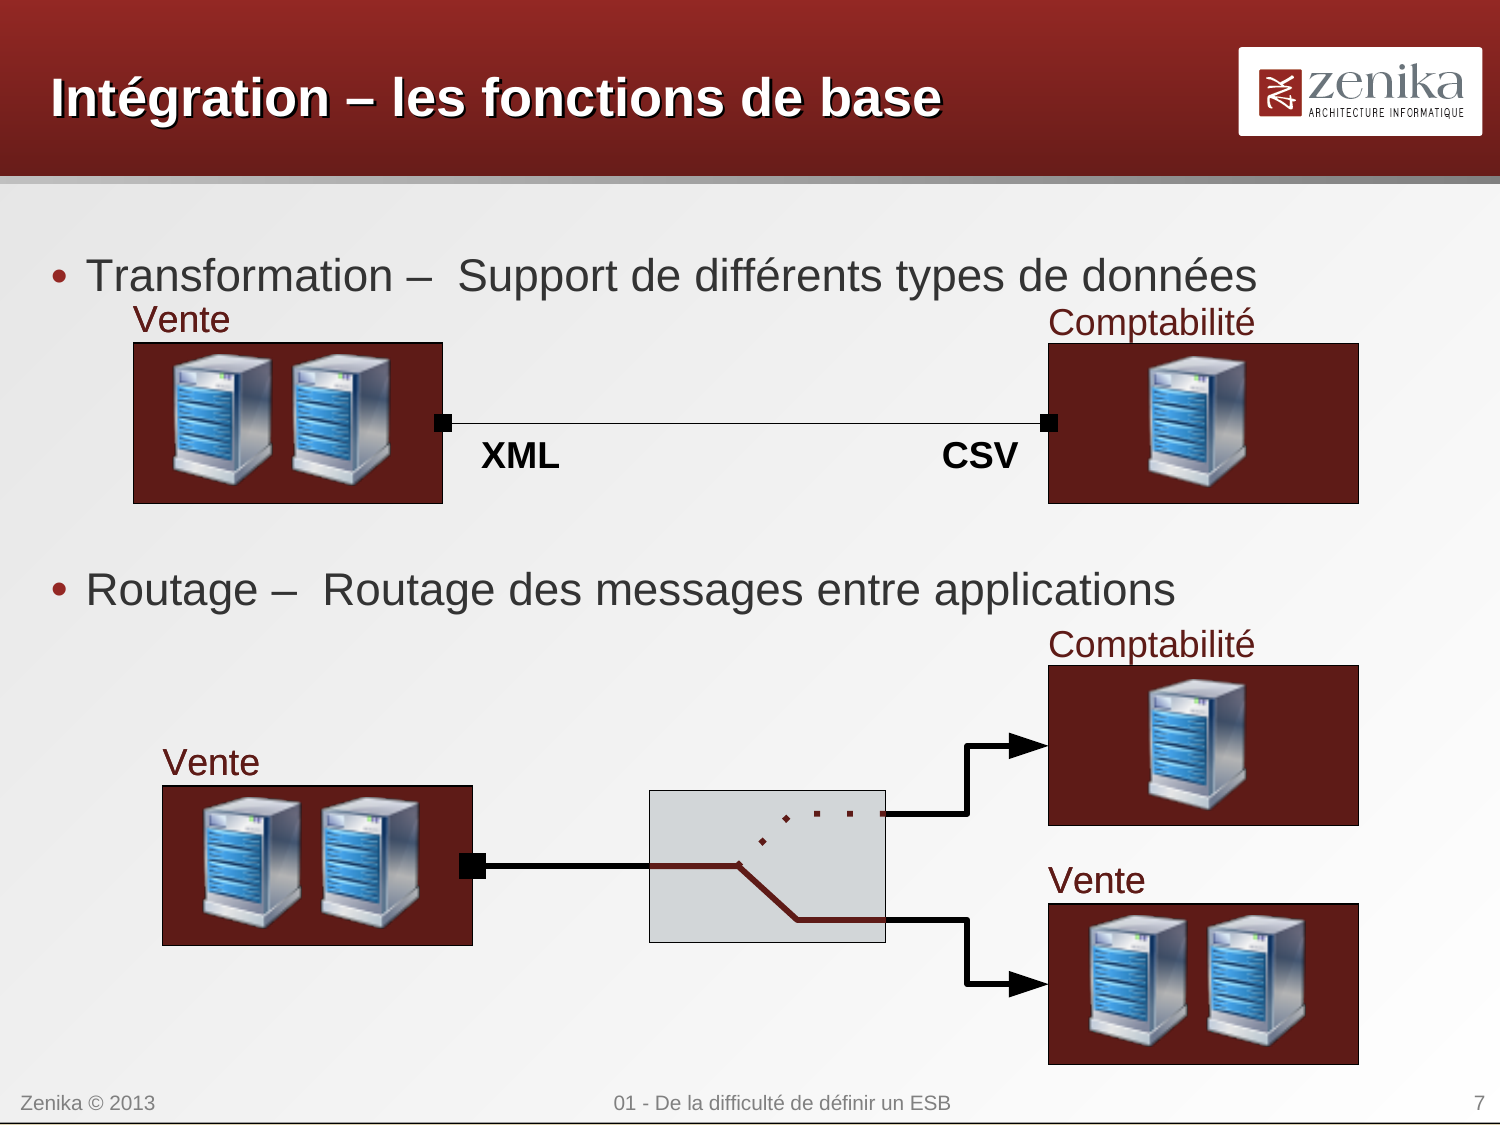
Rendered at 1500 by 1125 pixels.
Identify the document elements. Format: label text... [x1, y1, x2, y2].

picture [1257, 58, 1464, 125]
text_box Vente [1033, 856, 1161, 914]
text_box XML [466, 431, 602, 488]
picture [1136, 679, 1270, 813]
picture [161, 354, 414, 488]
text_box [1048, 903, 1359, 1065]
text_box [649, 790, 886, 917]
text_box [1048, 665, 1359, 826]
text_box [1048, 343, 1359, 504]
picture [1077, 915, 1329, 1049]
picture [1136, 356, 1270, 490]
picture [191, 797, 443, 931]
text_box Vente [147, 738, 276, 796]
text_box [133, 342, 443, 504]
list Transformation – Support de différents types de données Routage – Routage des messages entre applications [50, 249, 1435, 1079]
text_box Vente [118, 295, 246, 353]
text_box Comptabilité [1033, 297, 1271, 355]
text_box [649, 870, 886, 943]
text_box [162, 785, 473, 946]
text_box Comptabilité [1033, 620, 1271, 677]
title Intégration – les fonctions de base [50, 15, 1206, 180]
text_box CSV [927, 431, 1063, 491]
